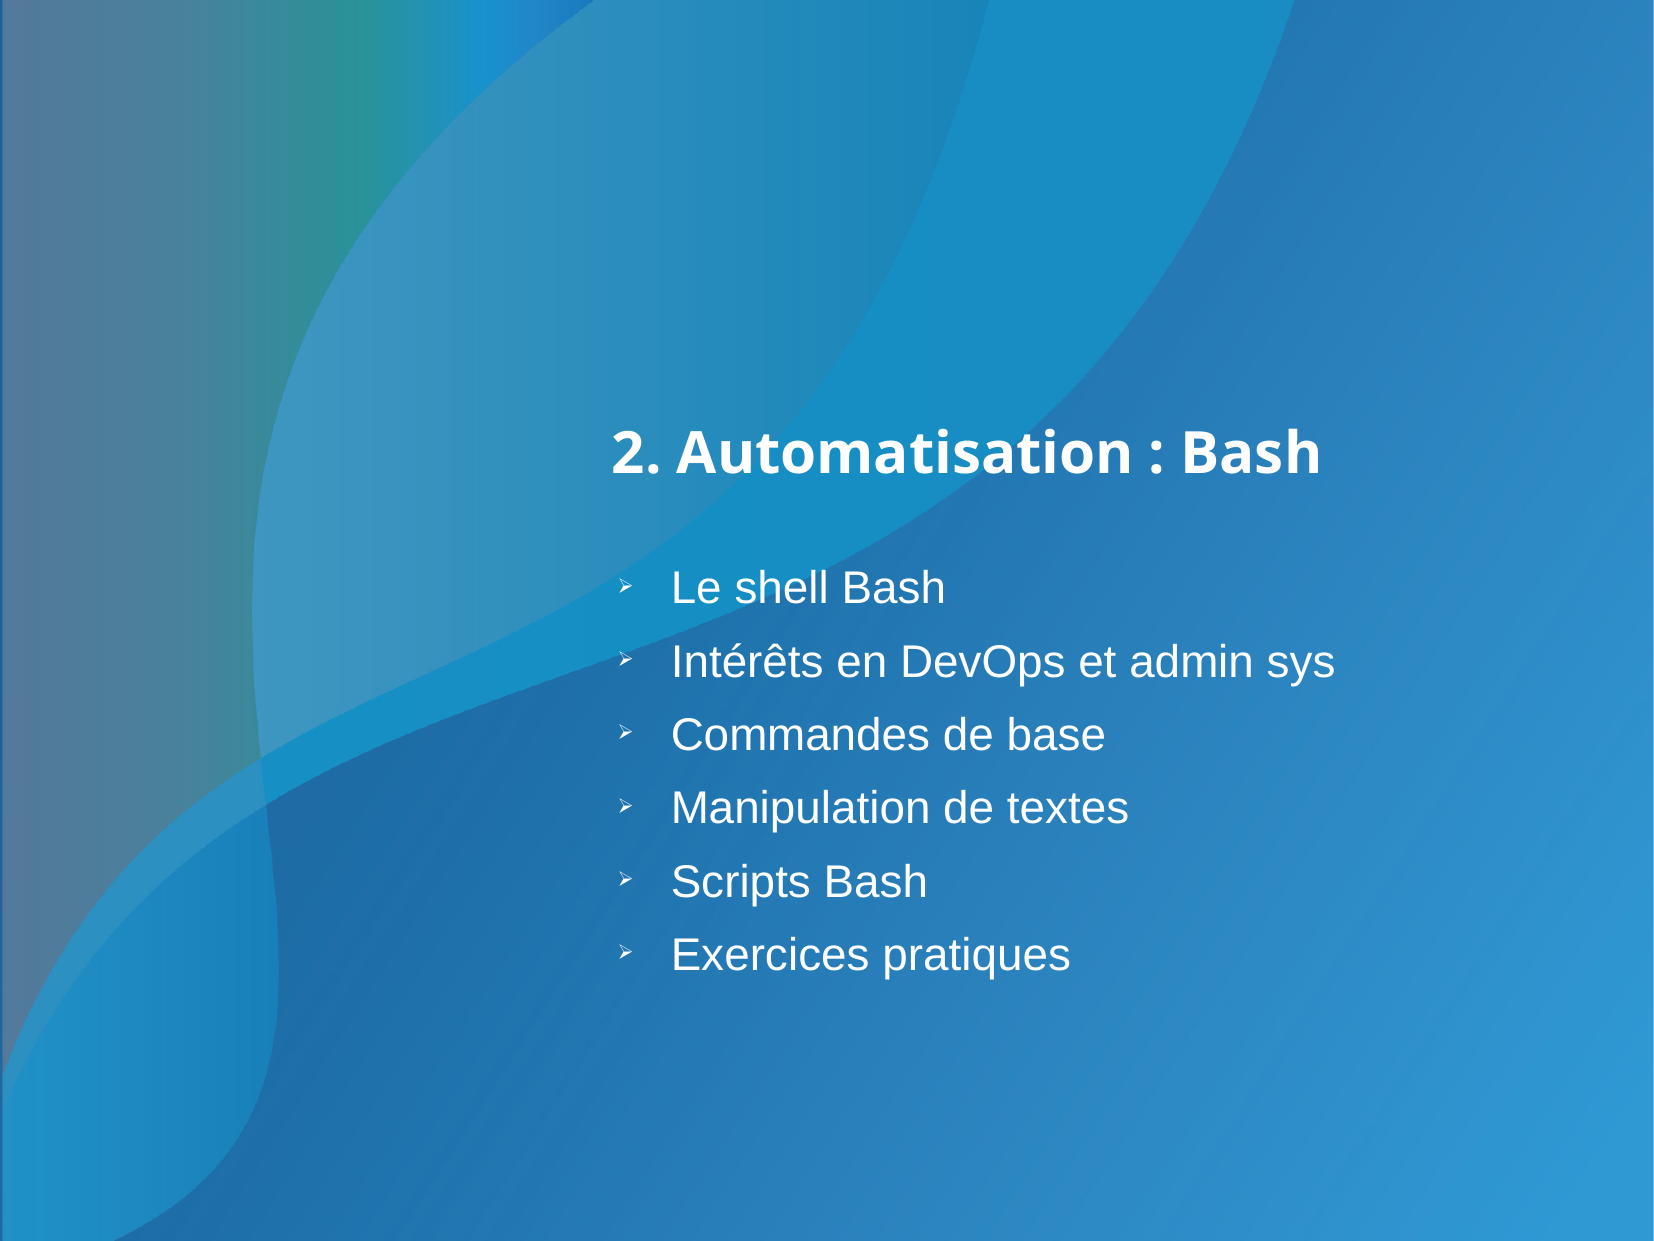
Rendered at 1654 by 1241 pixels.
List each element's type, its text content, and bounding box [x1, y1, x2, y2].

list Le shell Bash Intérêts en DevOps et admin sys Commandes de base Manipulation de textes Scripts Bash Exercices pratiques [600, 562, 1388, 1051]
title 2. Automatisation : Bash [611, 340, 1538, 563]
picture [0, 0, 1654, 1241]
